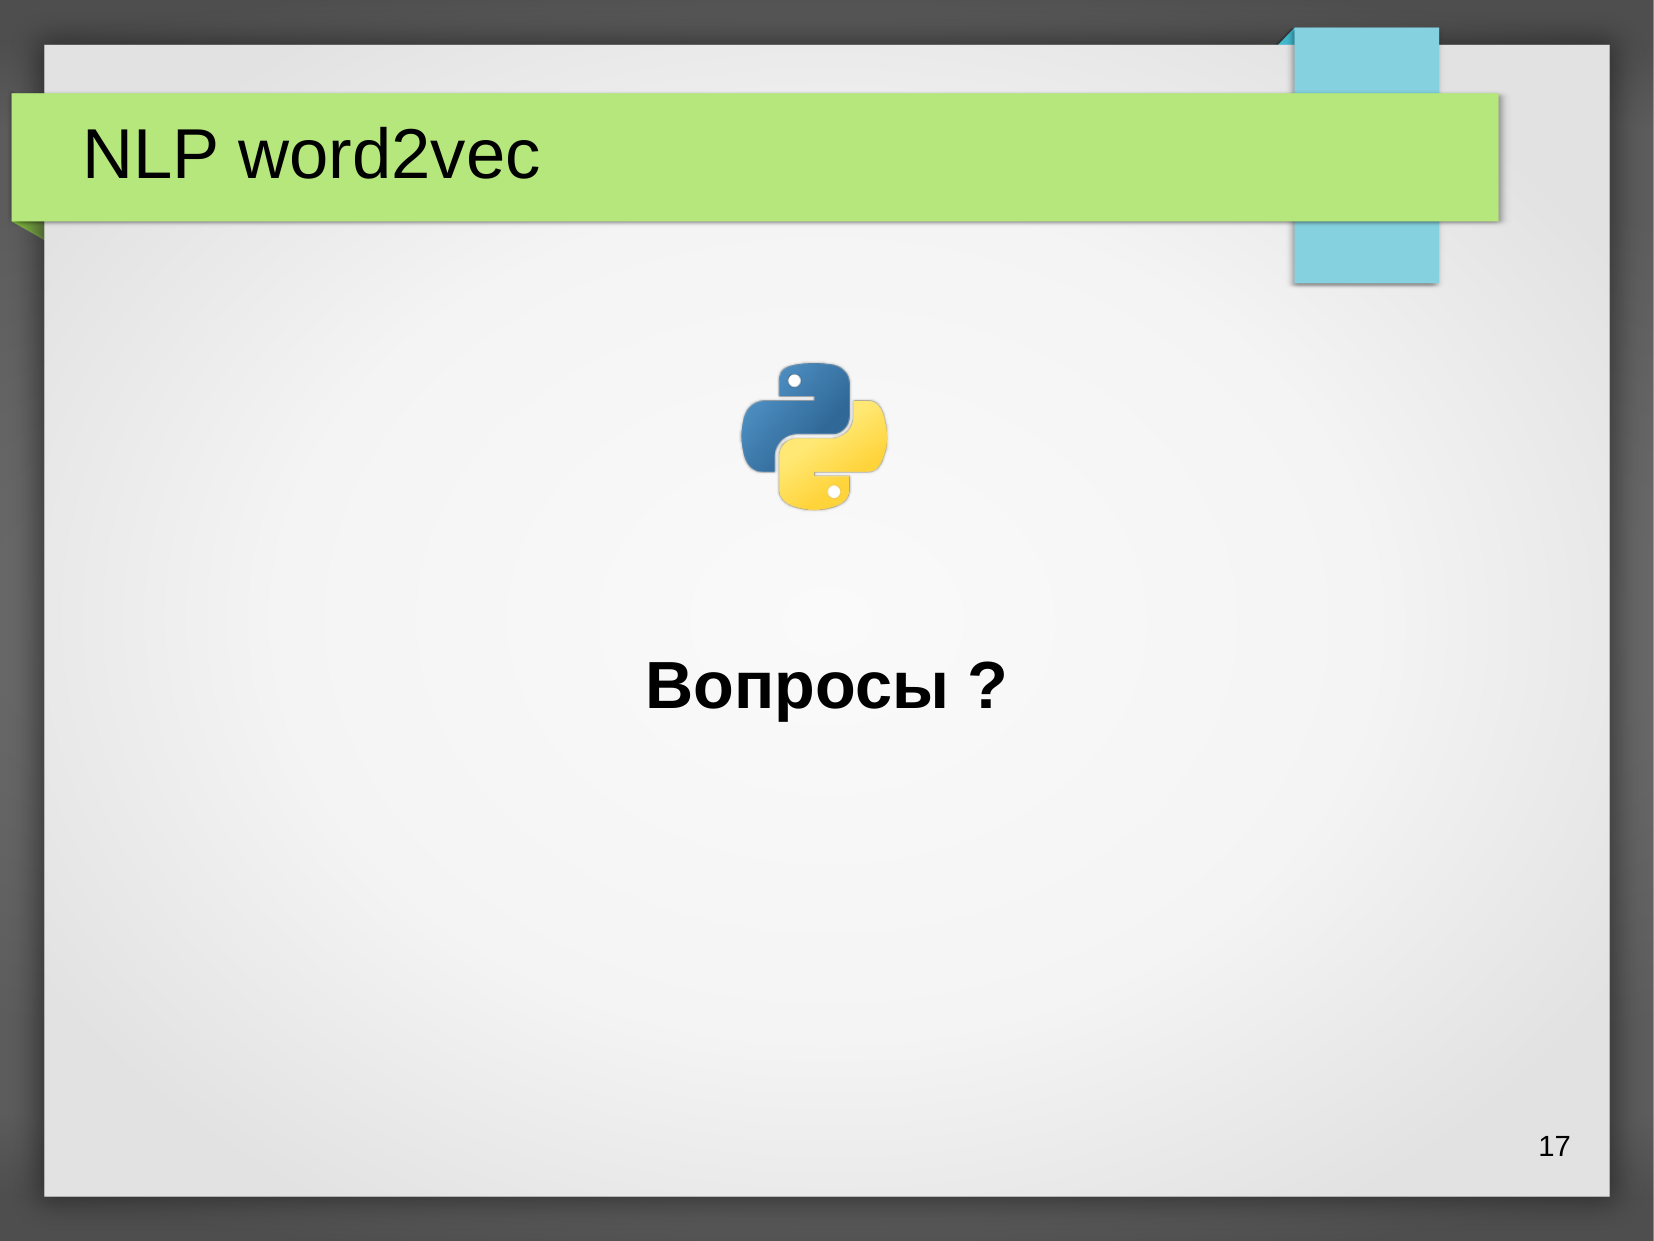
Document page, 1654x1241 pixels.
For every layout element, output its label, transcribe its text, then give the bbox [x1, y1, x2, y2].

picture [0, 0, 1654, 1241]
title NLP word2vec [82, 114, 1406, 194]
subtitle Вопросы ? [82, 236, 1571, 1134]
